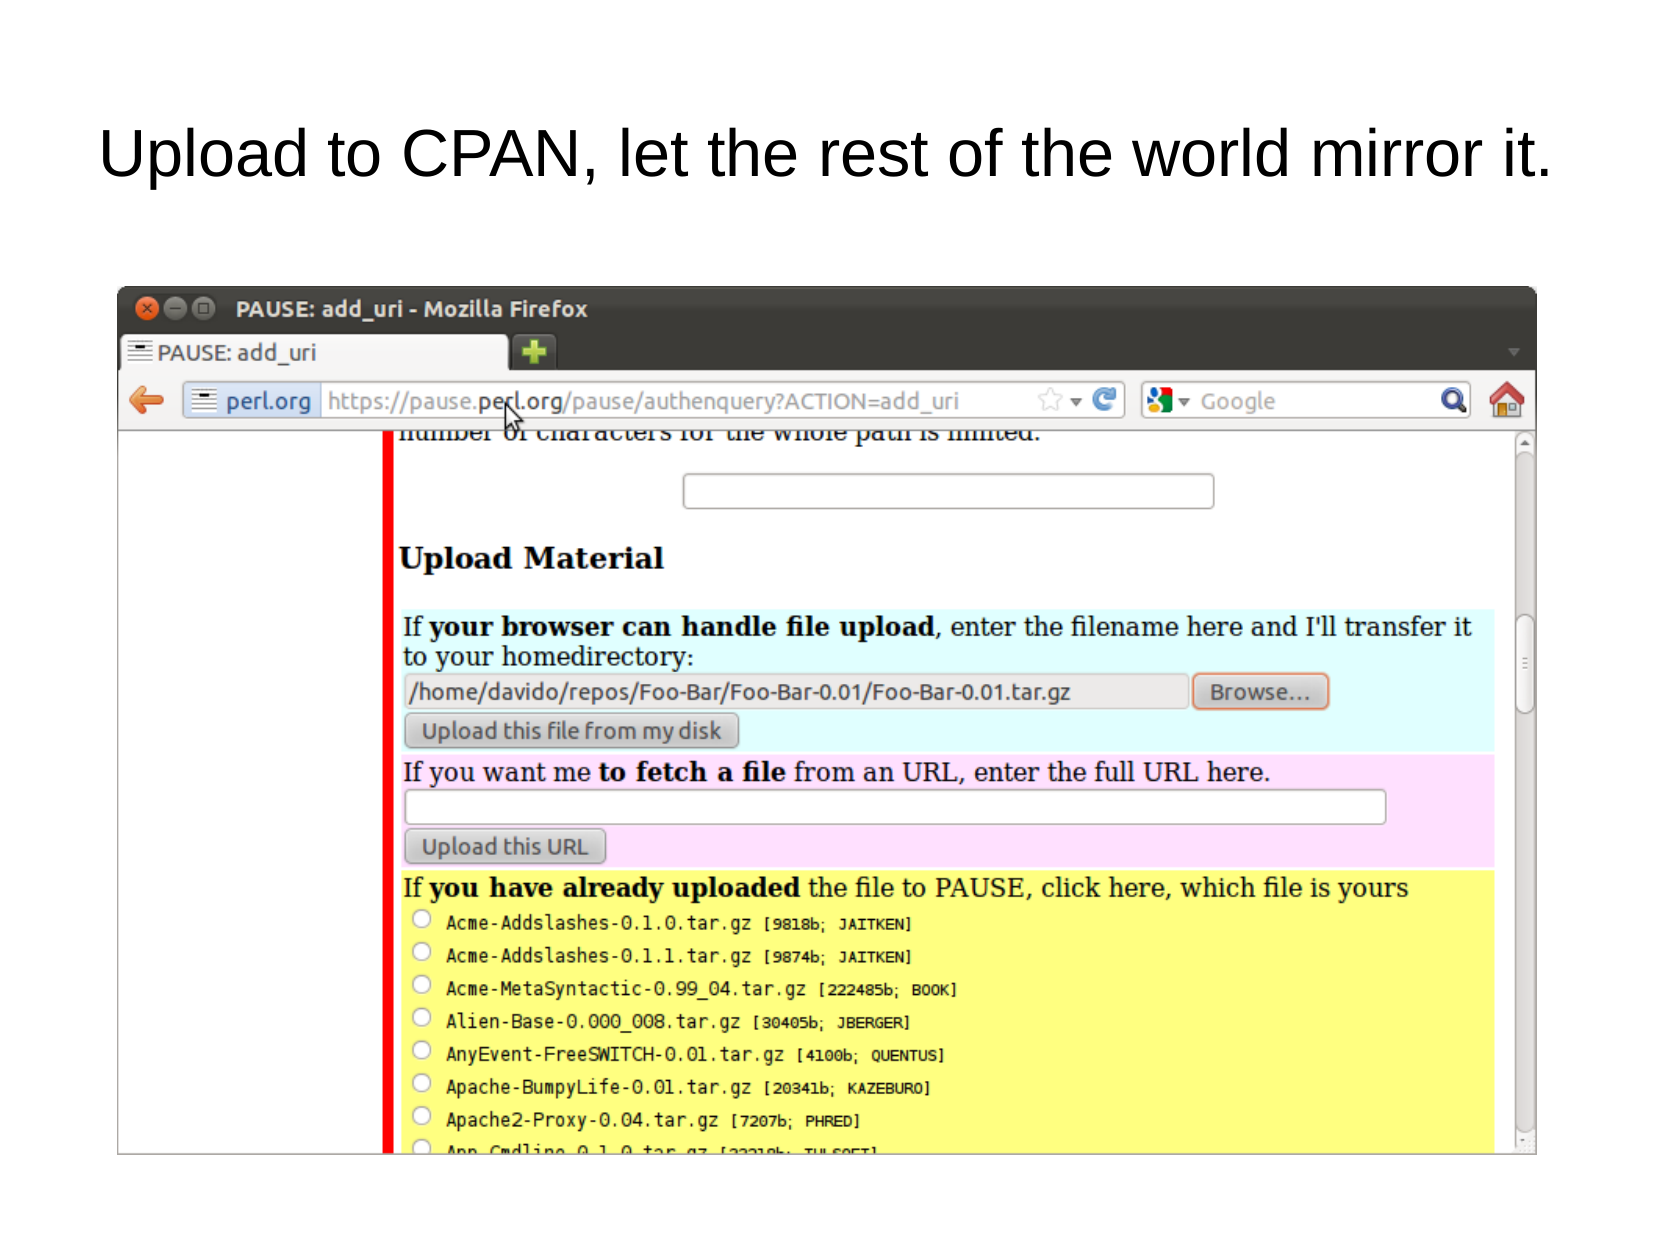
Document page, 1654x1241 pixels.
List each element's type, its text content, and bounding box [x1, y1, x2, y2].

picture [117, 286, 1537, 1156]
title Upload to CPAN, let the rest of the world mirror it. [82, 49, 1571, 257]
